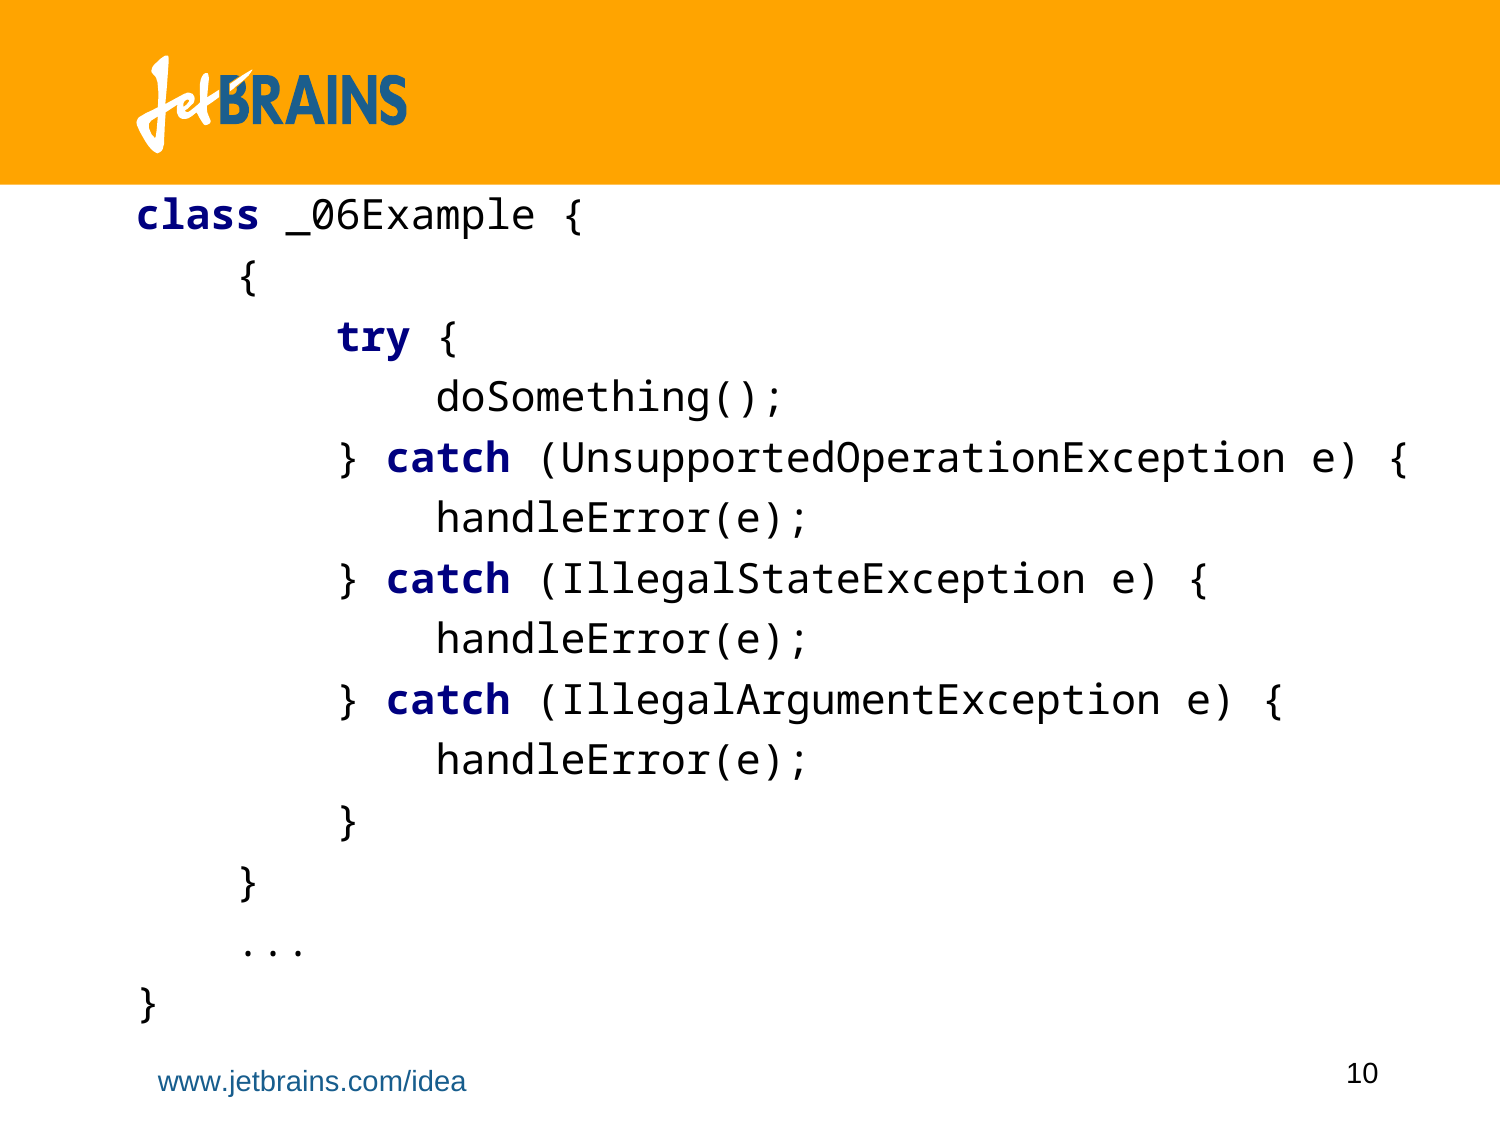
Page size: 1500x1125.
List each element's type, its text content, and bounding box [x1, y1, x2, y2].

subtitle class _06Example { { try { doSomething(); } catch (UnsupportedOperationException e) { handleError(e); } catch (IllegalStateException e) { handleError(e); } catch (IllegalArgumentException e) { handleError(e); } } ... } [135, 193, 1463, 1069]
